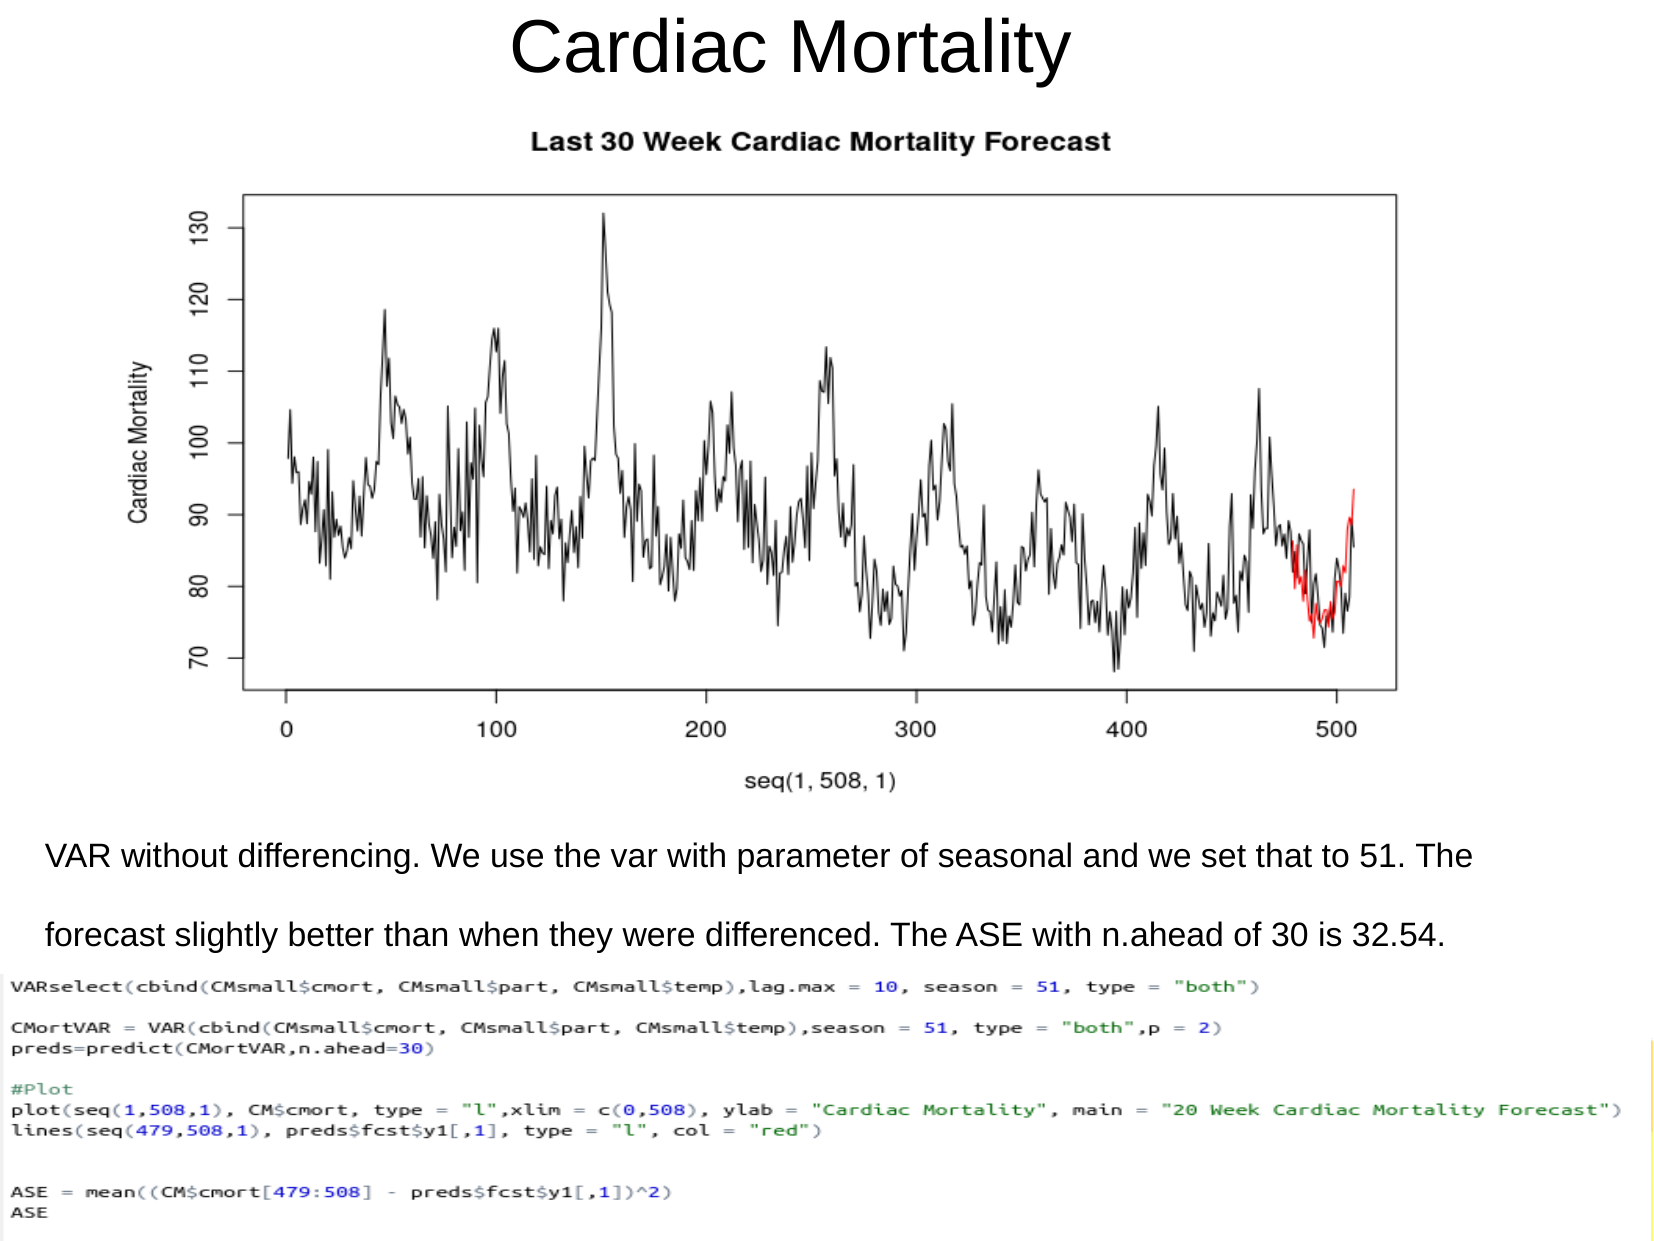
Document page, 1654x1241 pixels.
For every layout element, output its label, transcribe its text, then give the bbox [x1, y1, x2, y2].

picture [0, 974, 1654, 1241]
title Cardiac Mortality [172, 0, 1411, 93]
picture [122, 93, 1441, 811]
text_box VAR without differencing. We use the var with parameter of seasonal and we set that to 51. The forecast slightly better than when they were differenced. The ASE with n.ahead of 30 is 32.54. [30, 787, 1576, 961]
